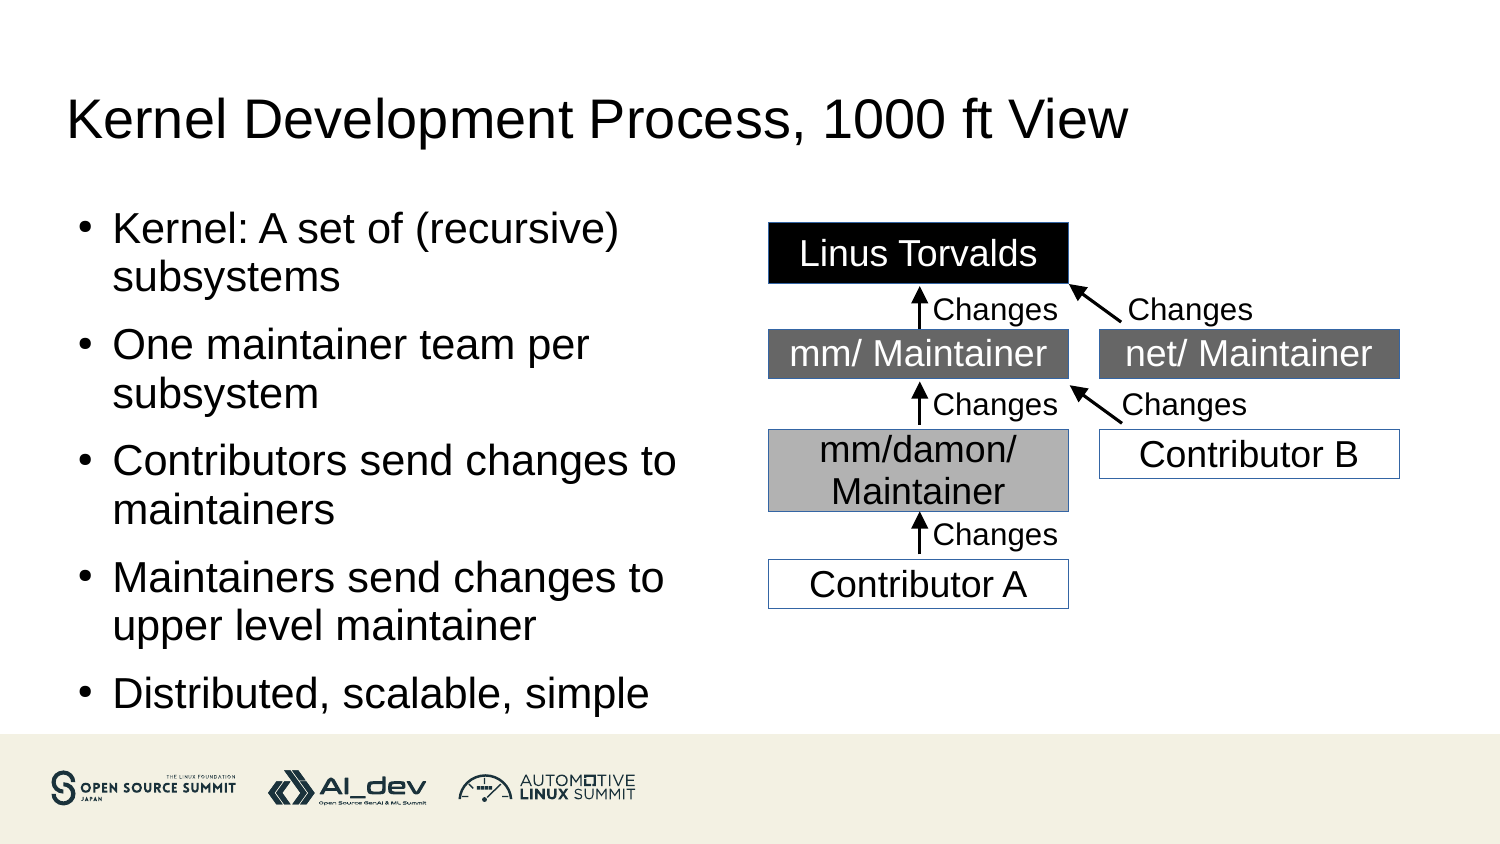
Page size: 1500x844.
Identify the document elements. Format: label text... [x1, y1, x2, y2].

text_box Changes [918, 285, 1073, 335]
text_box Changes [1106, 379, 1262, 430]
text_box Changes [918, 509, 1073, 560]
text_box Linus Torvalds [768, 222, 1069, 284]
title Kernel Development Process, 1000 ft View [51, 72, 1449, 167]
text_box Contributor A [768, 559, 1069, 609]
text_box mm/ Maintainer [768, 329, 1069, 379]
text_box Changes [1112, 285, 1268, 335]
text_box Contributor B [1099, 429, 1400, 479]
text_box net/ Maintainer [1099, 329, 1400, 379]
text_box mm/damon/ Maintainer [768, 429, 1069, 512]
text_box Changes [918, 379, 1073, 430]
list Kernel: A set of (recursive) subsystems One maintainer team per subsystem Contributors send changes to maintainers Maintainers send changes to upper level maintainer Distributed, scalable, simple [51, 189, 751, 734]
